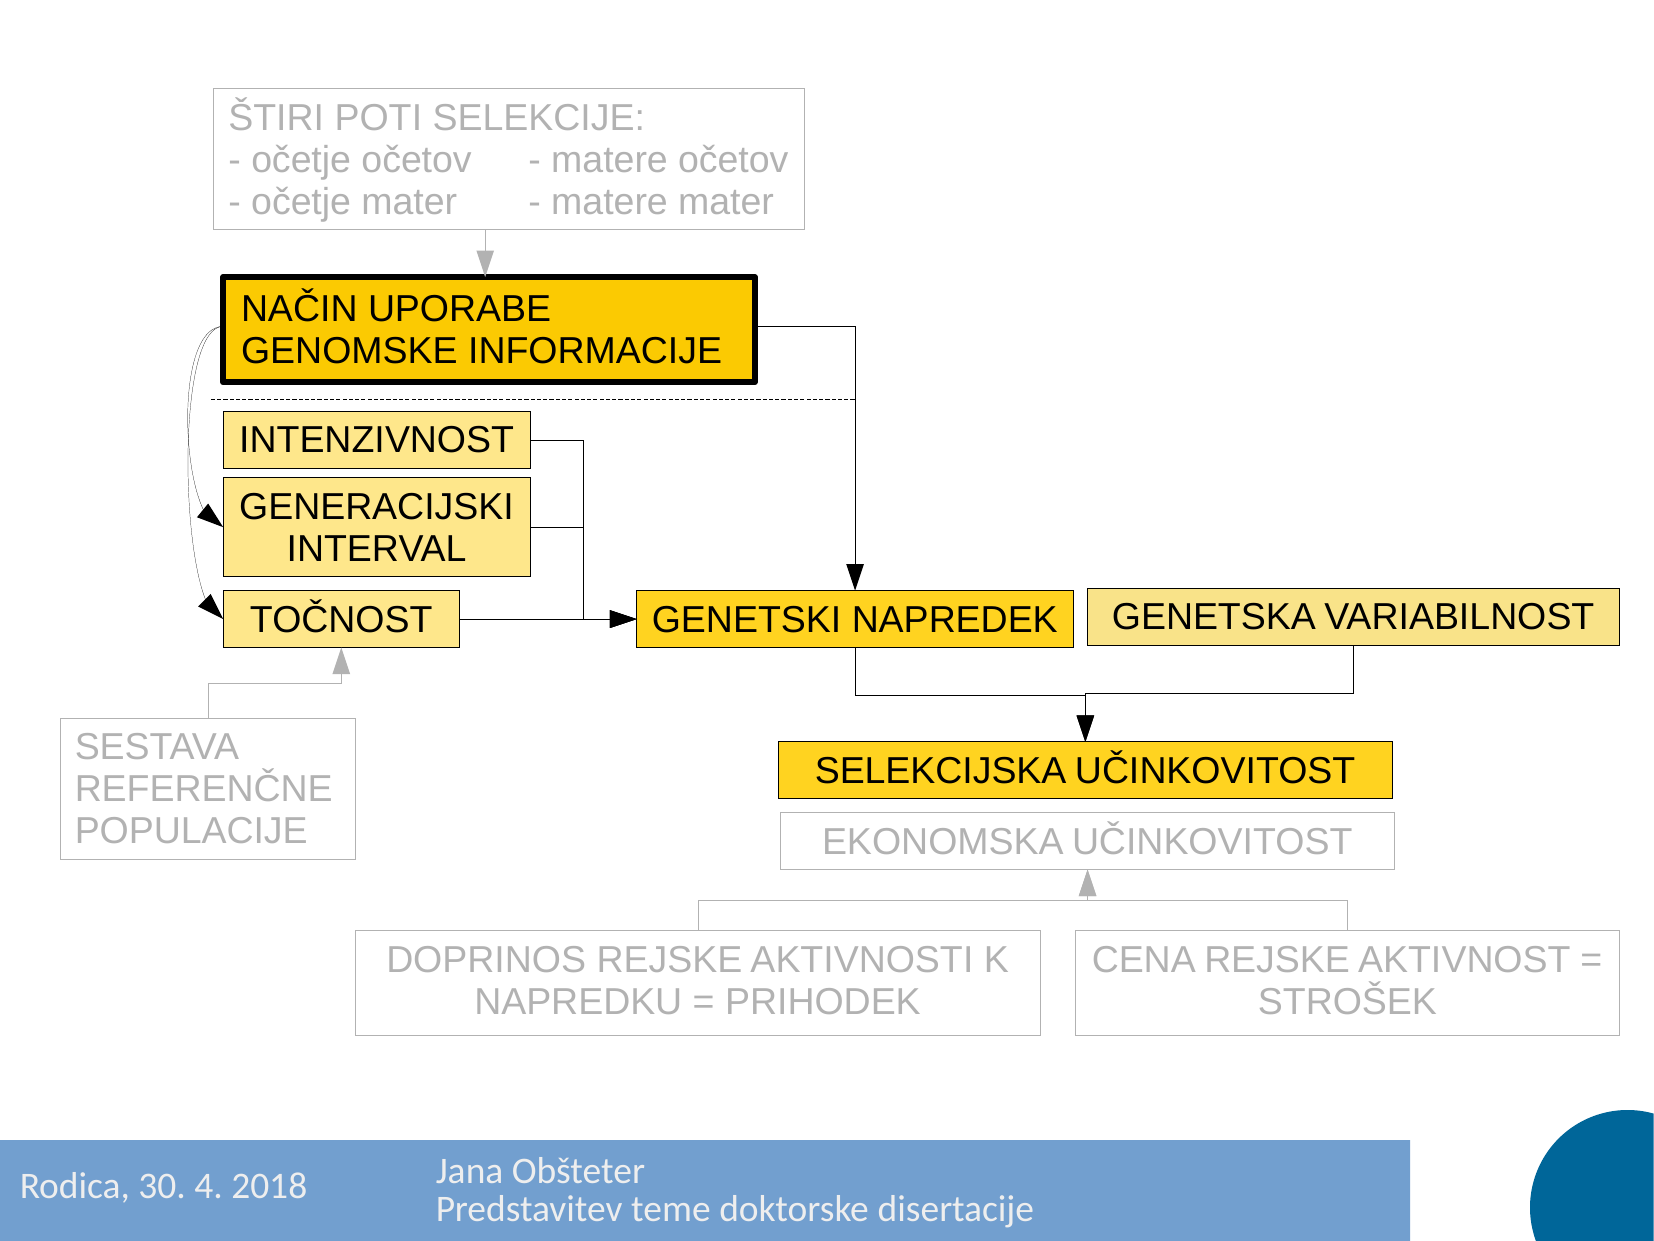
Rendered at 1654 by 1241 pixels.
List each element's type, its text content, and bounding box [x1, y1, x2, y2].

text_box Štiri poti selekcije: - očetje očetov - matere očetov - očetje mater - matere mater [213, 88, 805, 230]
text_box intenzivnost [223, 411, 531, 469]
text_box Doprinos rejske aktivnosti k napredku = prihodek [355, 930, 1041, 1036]
text_box Sestava referenčne populacije [60, 718, 356, 860]
text_box Cena rejske aktivnost = strošek [1075, 930, 1620, 1036]
text_box Genetska variabilnost [1087, 588, 1620, 646]
text_box Genetski napredek [636, 590, 1074, 648]
text_box Način uporabe genomskE informacije [223, 277, 755, 383]
text_box Ekonomska učinkovitost [780, 812, 1395, 870]
text_box točnost [223, 590, 460, 648]
text_box Selekcijska učinkovitost [778, 741, 1393, 799]
text_box Generacijski interval [223, 477, 531, 577]
